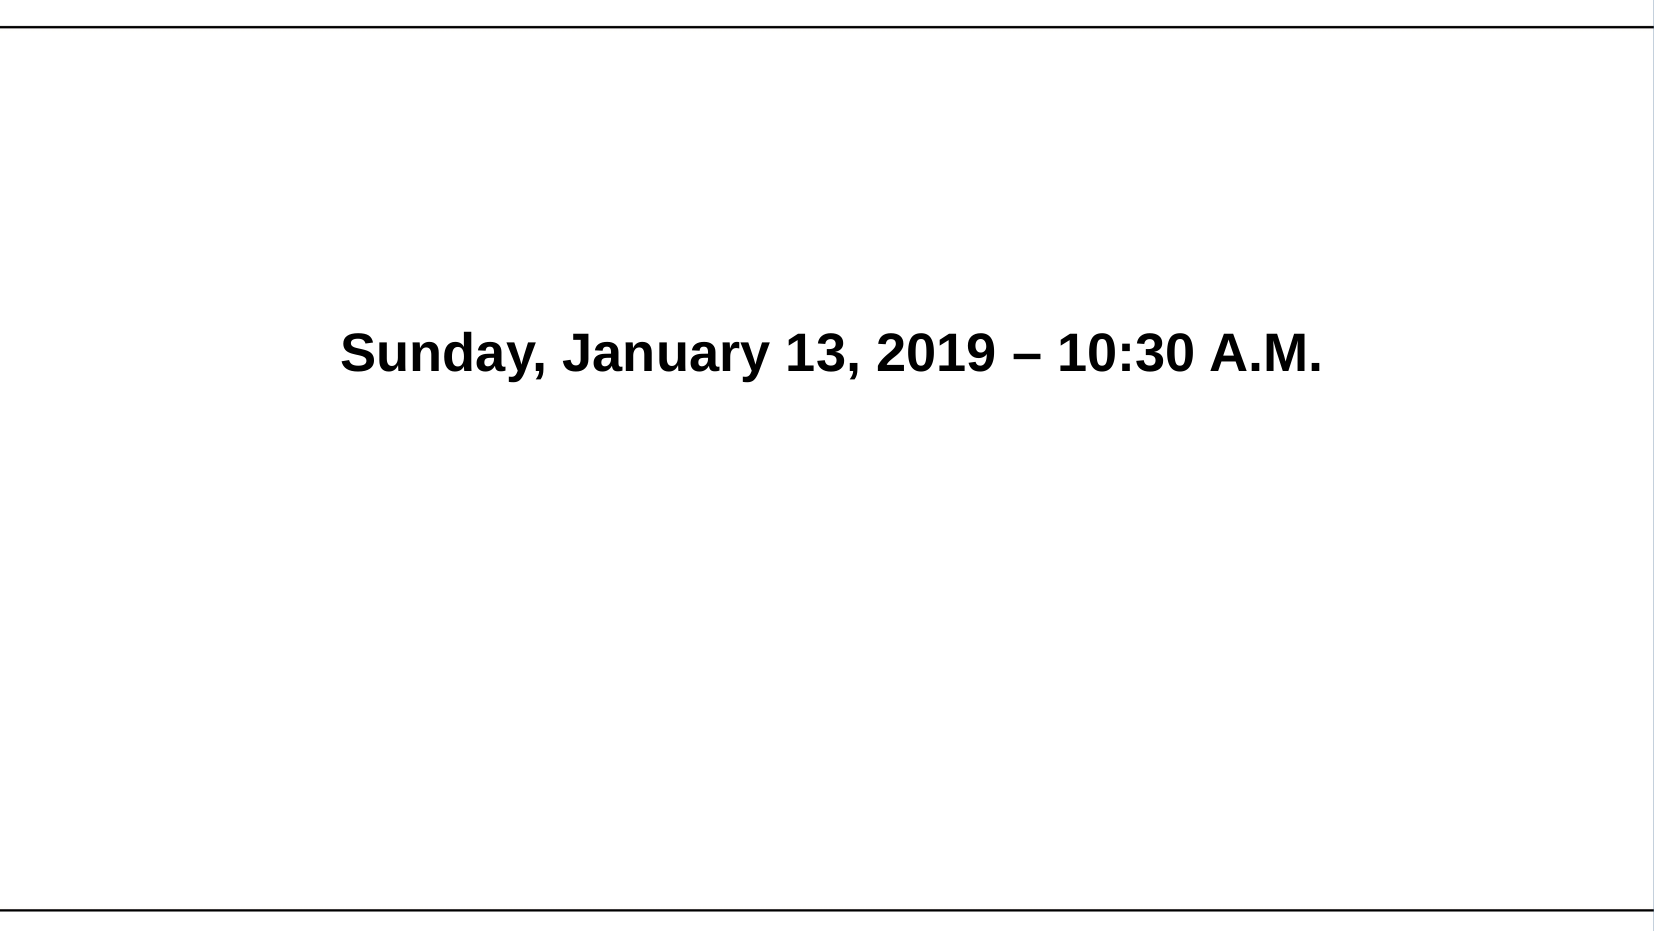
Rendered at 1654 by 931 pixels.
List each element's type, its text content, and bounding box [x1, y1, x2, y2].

picture [0, 0, 1654, 931]
text_box Sunday, January 13, 2019 – 10:30 A.M. [315, 315, 1351, 391]
